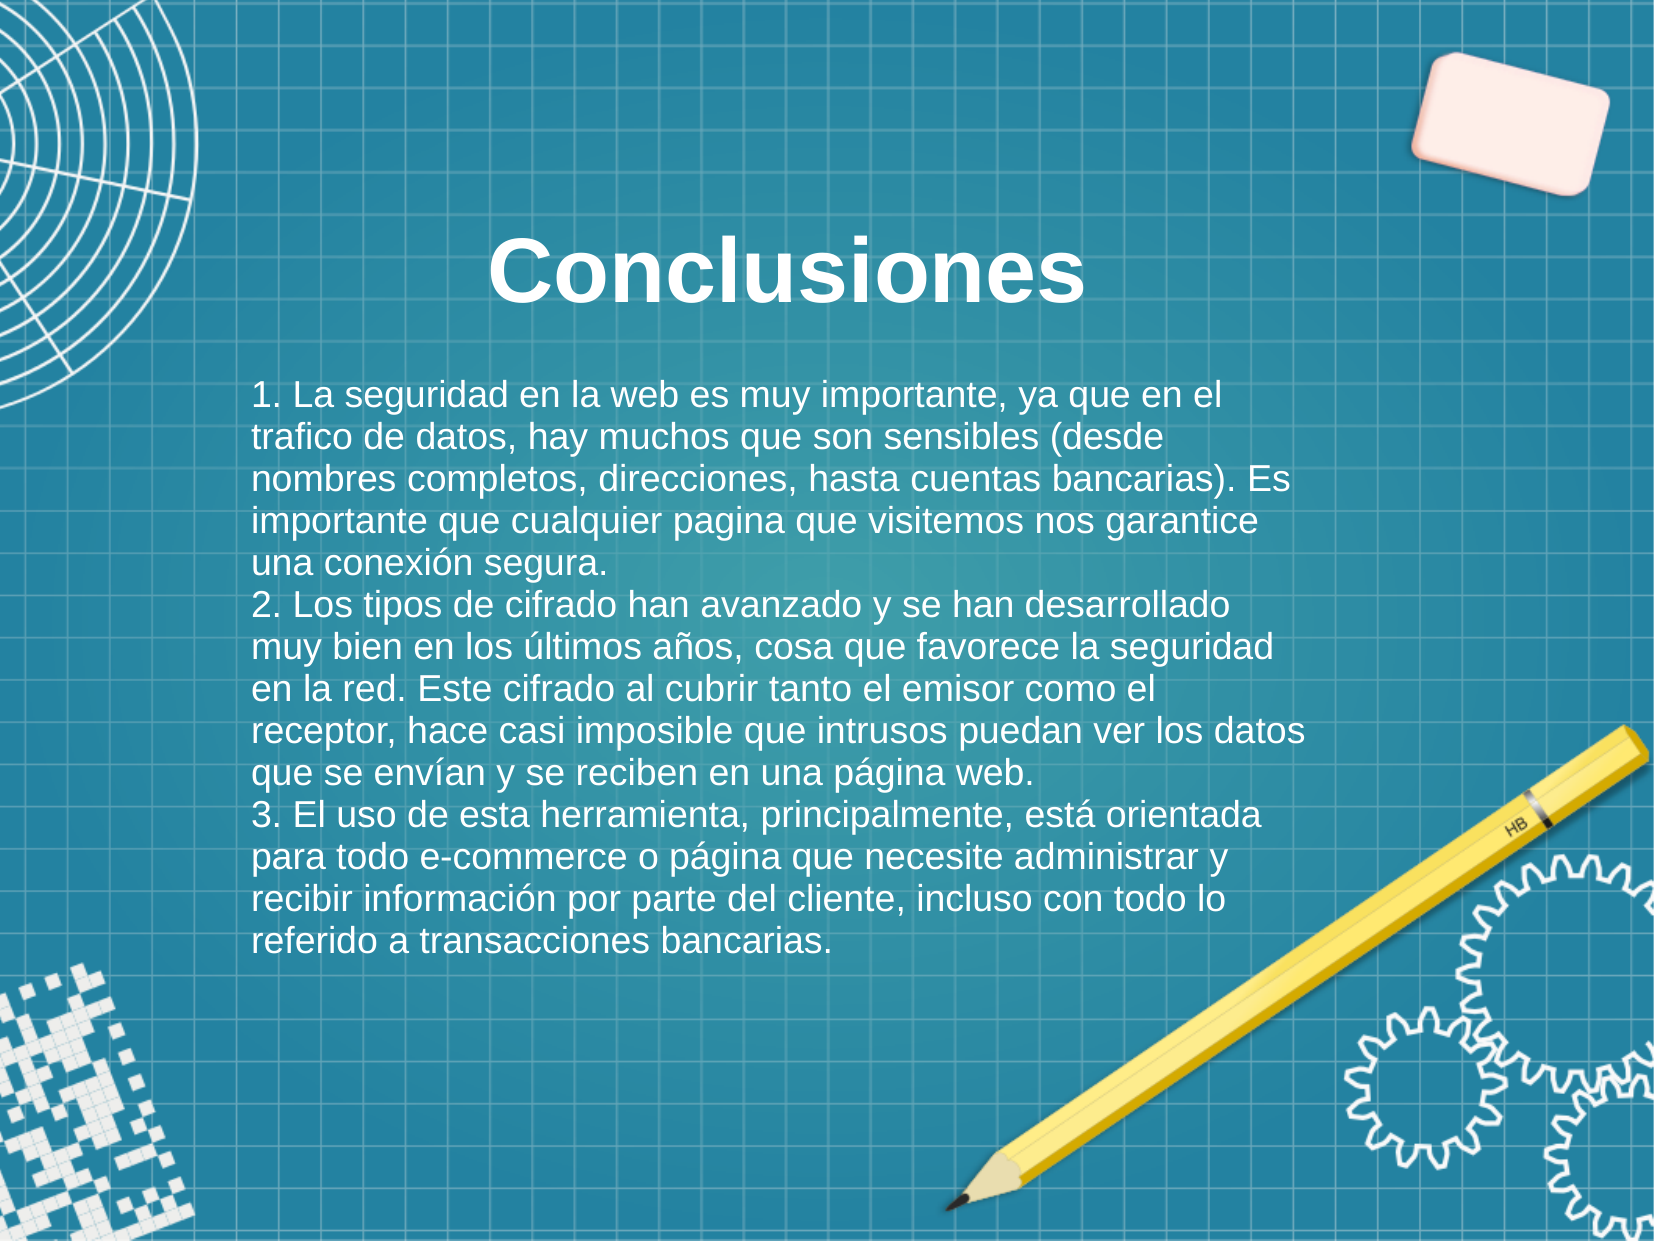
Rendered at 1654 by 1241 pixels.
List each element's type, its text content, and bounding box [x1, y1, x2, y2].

text_box Conclusiones [472, 212, 1158, 331]
text_box 1. La seguridad en la web es muy importante, ya que en el trafico de datos, hay muchos que son sensibles (desde nombres completos, direcciones, hasta cuentas bancarias). Es importante que cualquier pagina que visitemos nos garantice una conexión segura. 2. Los tipos de cifrado han avanzado y se han desarrollado muy bien en los últimos años, cosa que favorece la seguridad en la red. Este cifrado al cubrir tanto el emisor como el receptor, hace casi imposible que intrusos puedan ver los datos que se envían y se reciben en una página web. 3. El uso de esta herramienta, principalmente, está orientada para todo e-commerce o página que necesite administrar y recibir información por parte del cliente, incluso con todo lo referido a transacciones bancarias. [236, 366, 1323, 969]
picture [0, 0, 1654, 1241]
